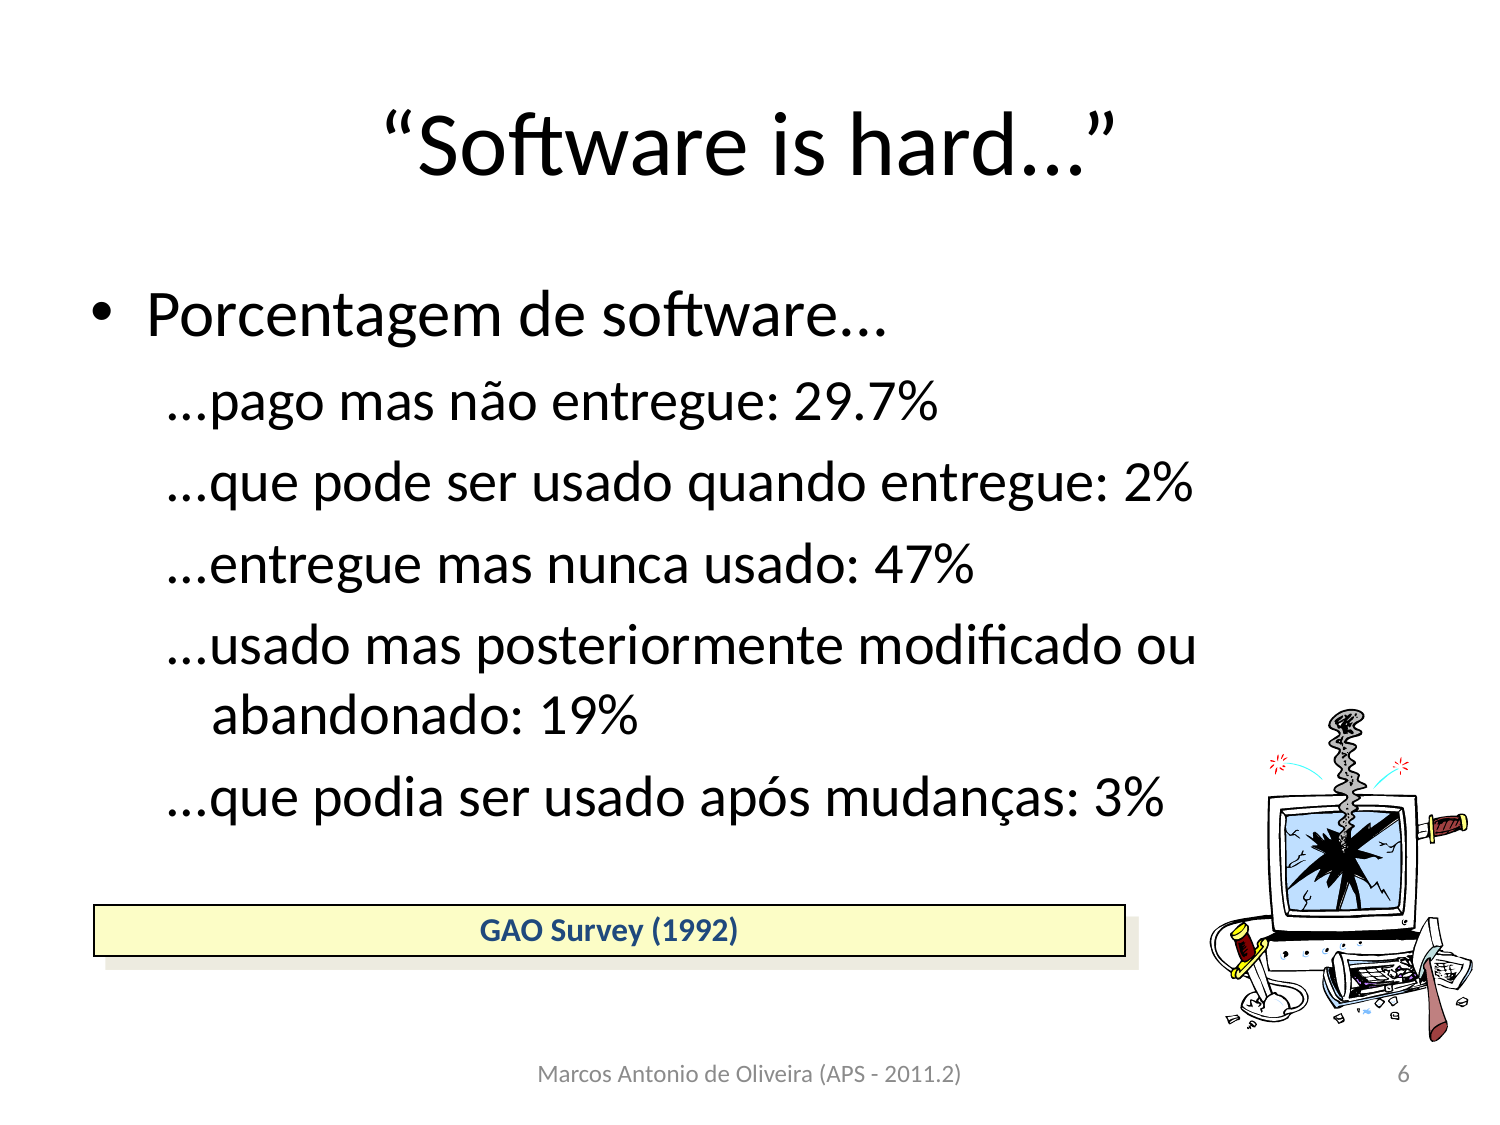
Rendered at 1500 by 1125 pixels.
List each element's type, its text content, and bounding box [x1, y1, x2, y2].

text_box GAO Survey (1992) [93, 904, 1125, 956]
list Porcentagem de software... ...pago mas não entregue: 29.7% ...que pode ser usado quando entregue: 2% ...entregue mas nunca usado: 47% ...usado mas posteriormente modificado ou abandonado: 19% ...que podia ser usado após mudanças: 3% [75, 262, 1425, 1005]
slide_number <número> [1074, 1042, 1425, 1103]
title “Software is hard...” [75, 45, 1425, 233]
footer Marcos Antonio de Oliveira (APS - 2011.2) [512, 1042, 988, 1103]
picture [1208, 704, 1477, 1043]
